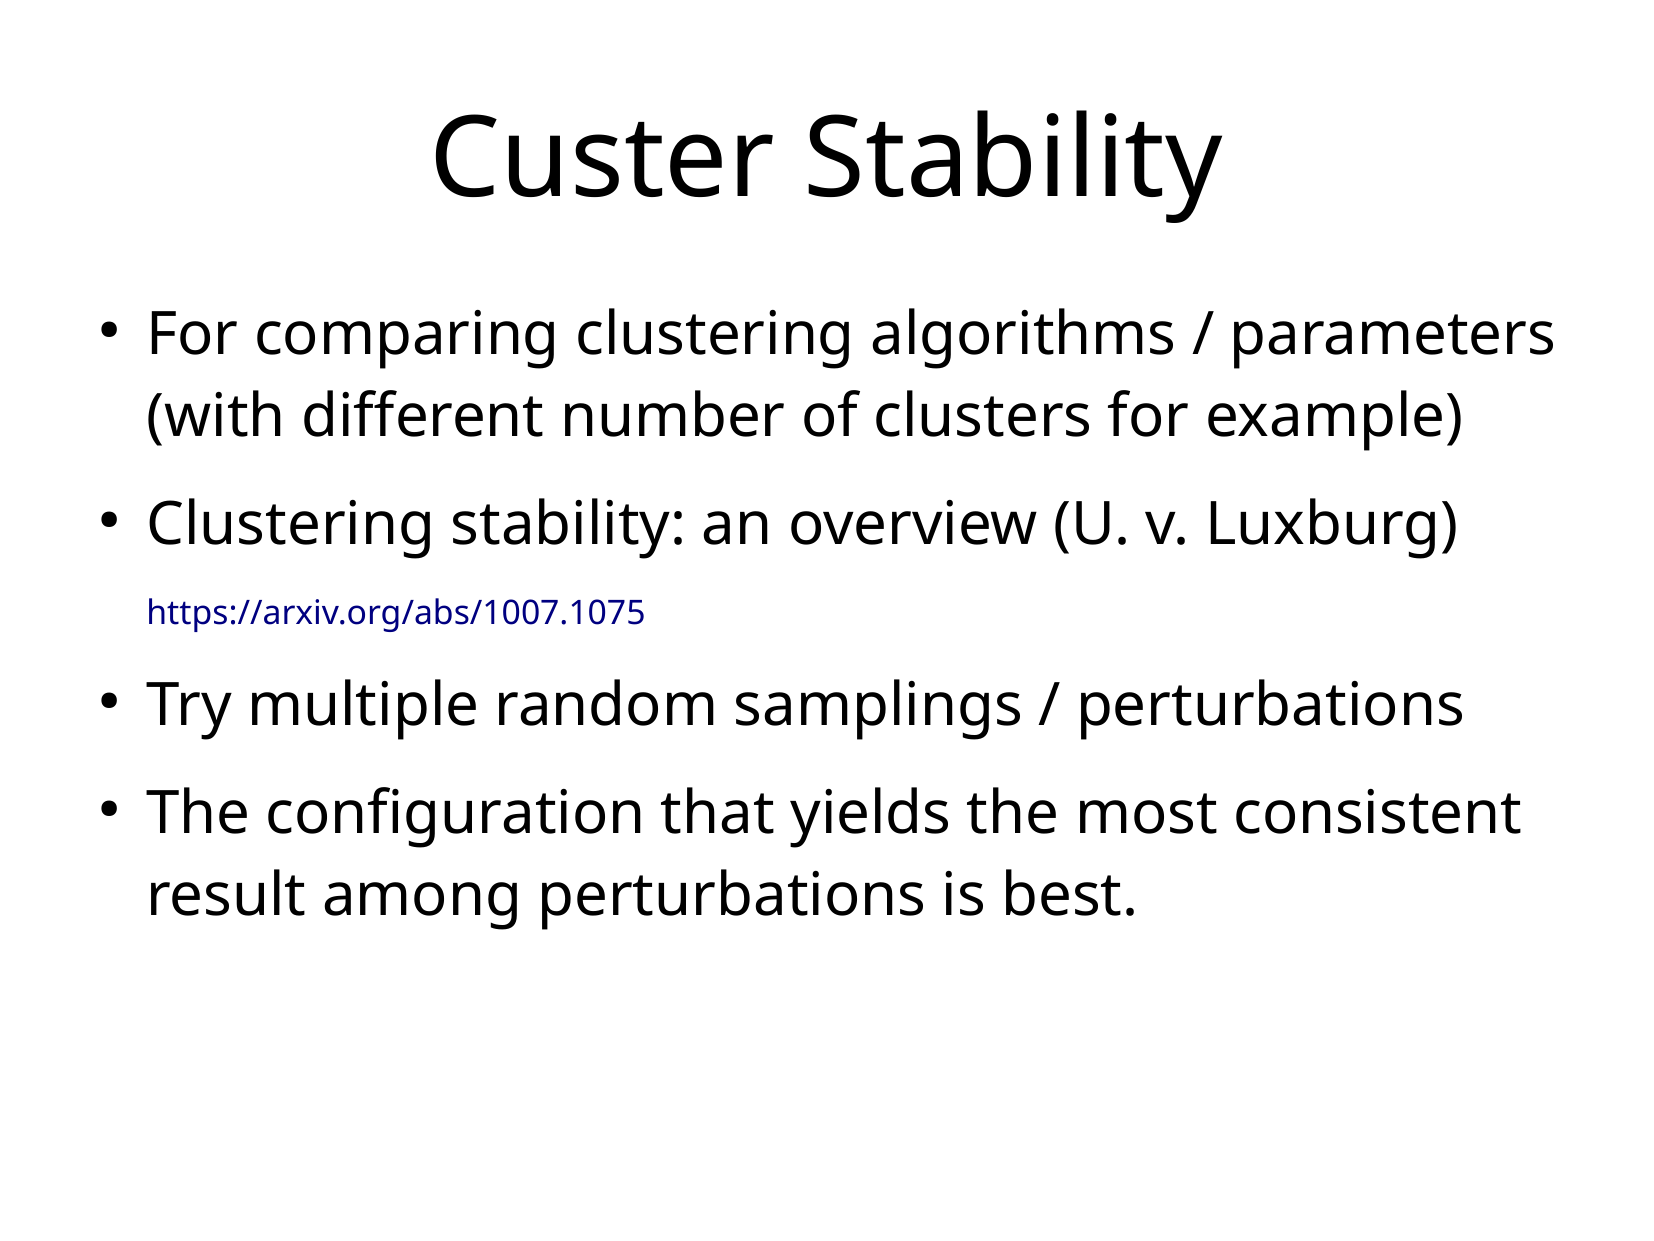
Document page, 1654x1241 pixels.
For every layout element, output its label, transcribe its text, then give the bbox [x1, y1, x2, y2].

title Custer Stability [82, 49, 1571, 257]
list For comparing clustering algorithms / parameters (with different number of clusters for example) Clustering stability: an overview (U. v. Luxburg) https://arxiv.org/abs/1007.1075 Try multiple random samplings / perturbations The configuration that yields the most consistent result among perturbations is best. [82, 290, 1571, 1010]
